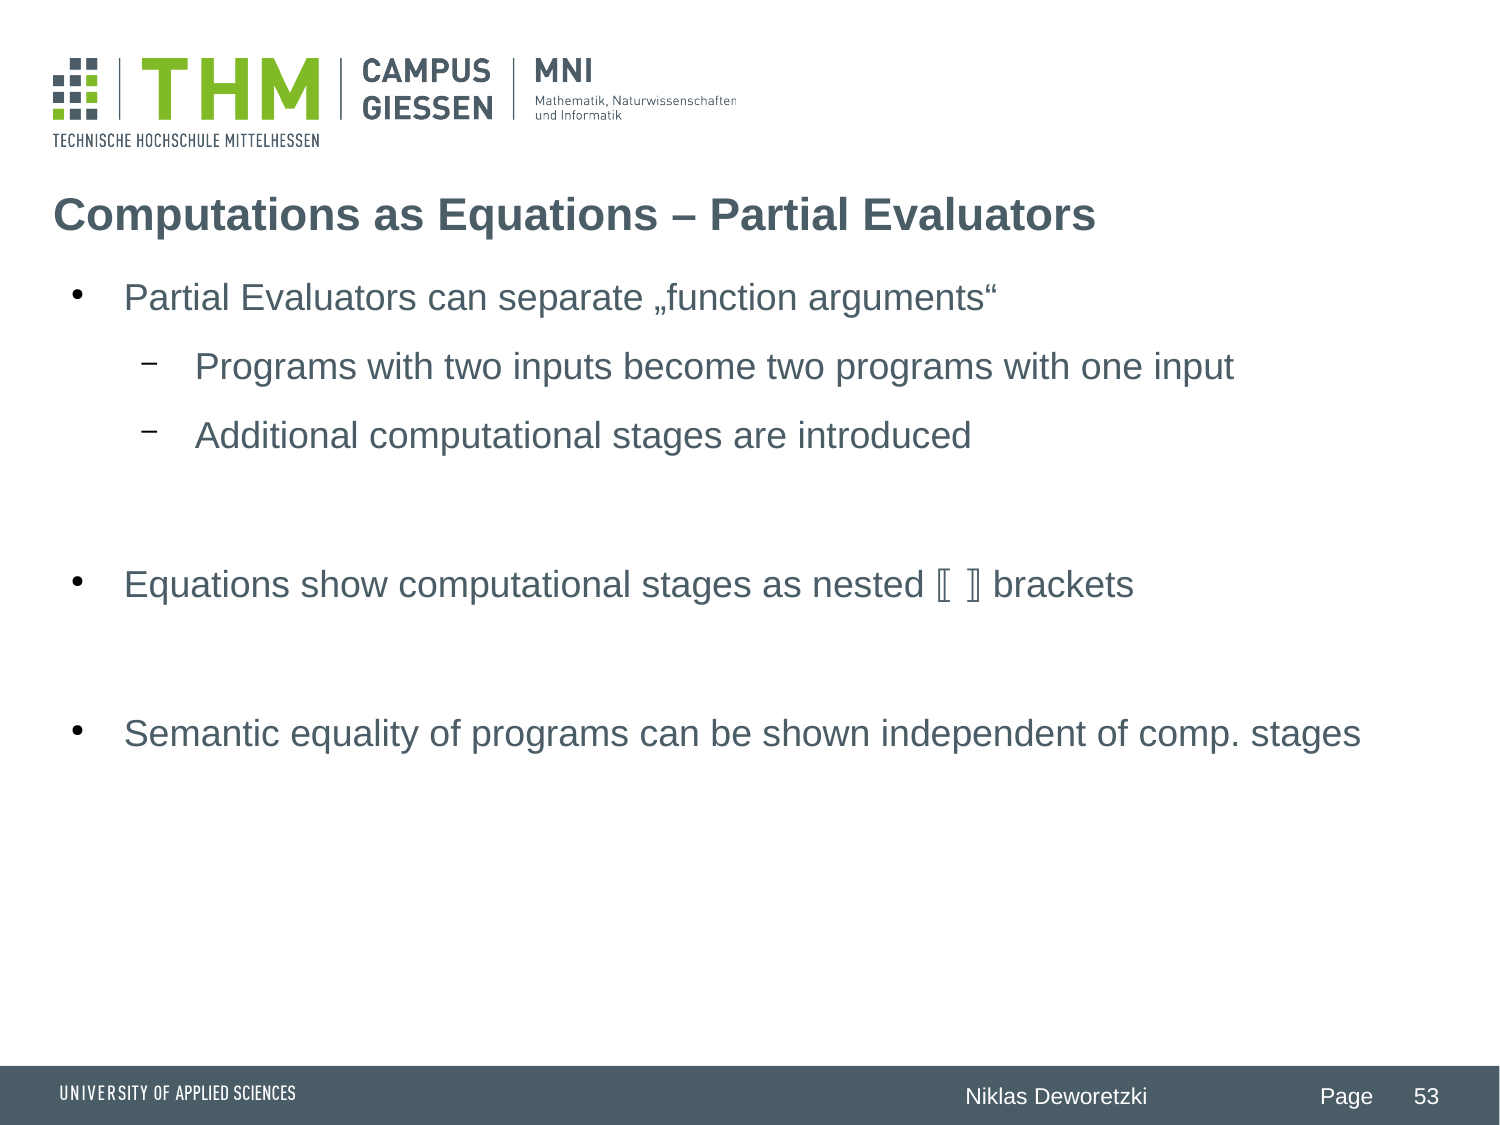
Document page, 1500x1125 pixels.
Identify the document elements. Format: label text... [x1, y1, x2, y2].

slide_number <number> [1376, 1073, 1455, 1118]
picture [53, 58, 736, 147]
title Computations as Equations – Partial Evaluators [53, 177, 1435, 265]
picture [59, 1082, 296, 1104]
list Partial Evaluators can separate „function arguments“ Programs with two inputs become two programs with one input Additional computational stages are introduced Equations show computational stages as nested ⟦ ⟧ brackets Semantic equality of programs can be shown independent of comp. stages [53, 265, 1436, 1024]
